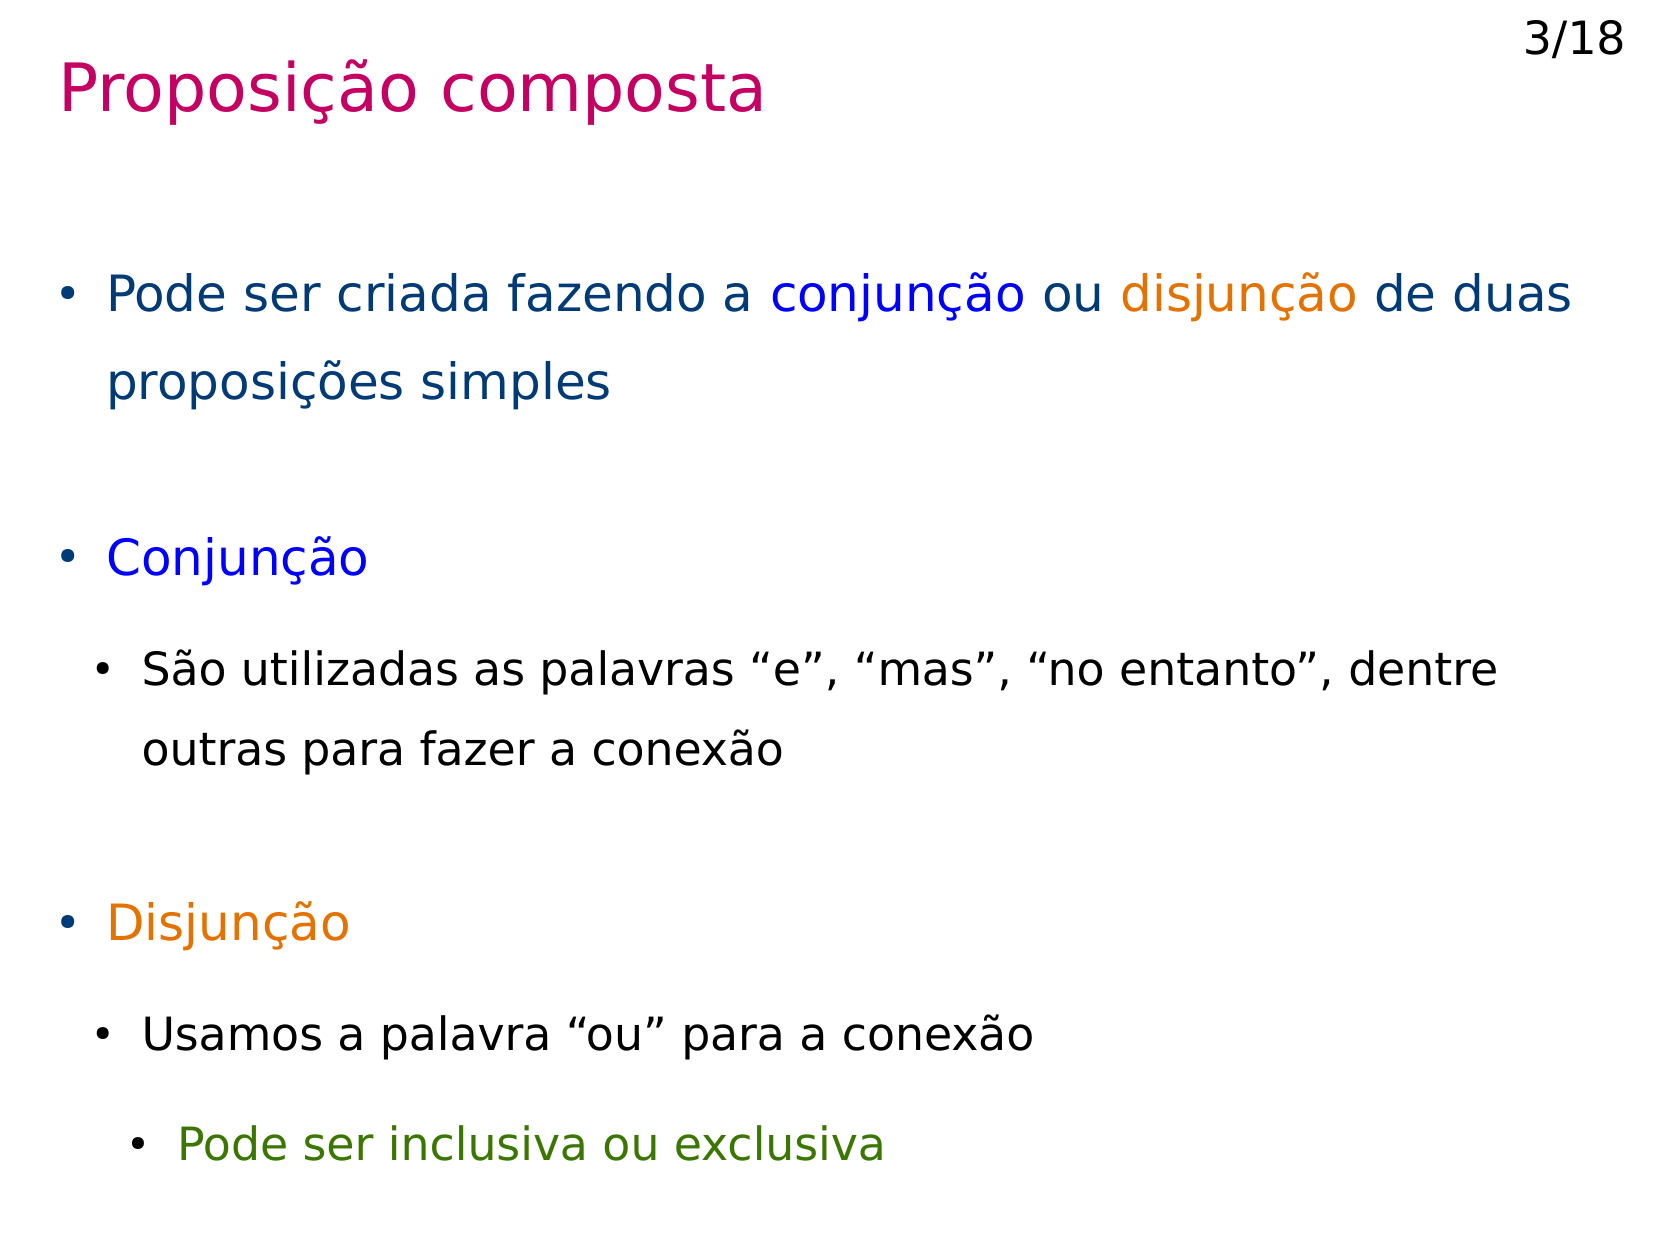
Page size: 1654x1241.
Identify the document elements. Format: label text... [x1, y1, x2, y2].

list Pode ser criada fazendo a conjunção ou disjunção de duas proposições simples Conjunção São utilizadas as palavras “e”, “mas”, “no entanto”, dentre outras para fazer a conexão Disjunção Usamos a palavra “ou” para a conexão Pode ser inclusiva ou exclusiva [59, 236, 1625, 1211]
title Proposição composta [59, 29, 1625, 148]
